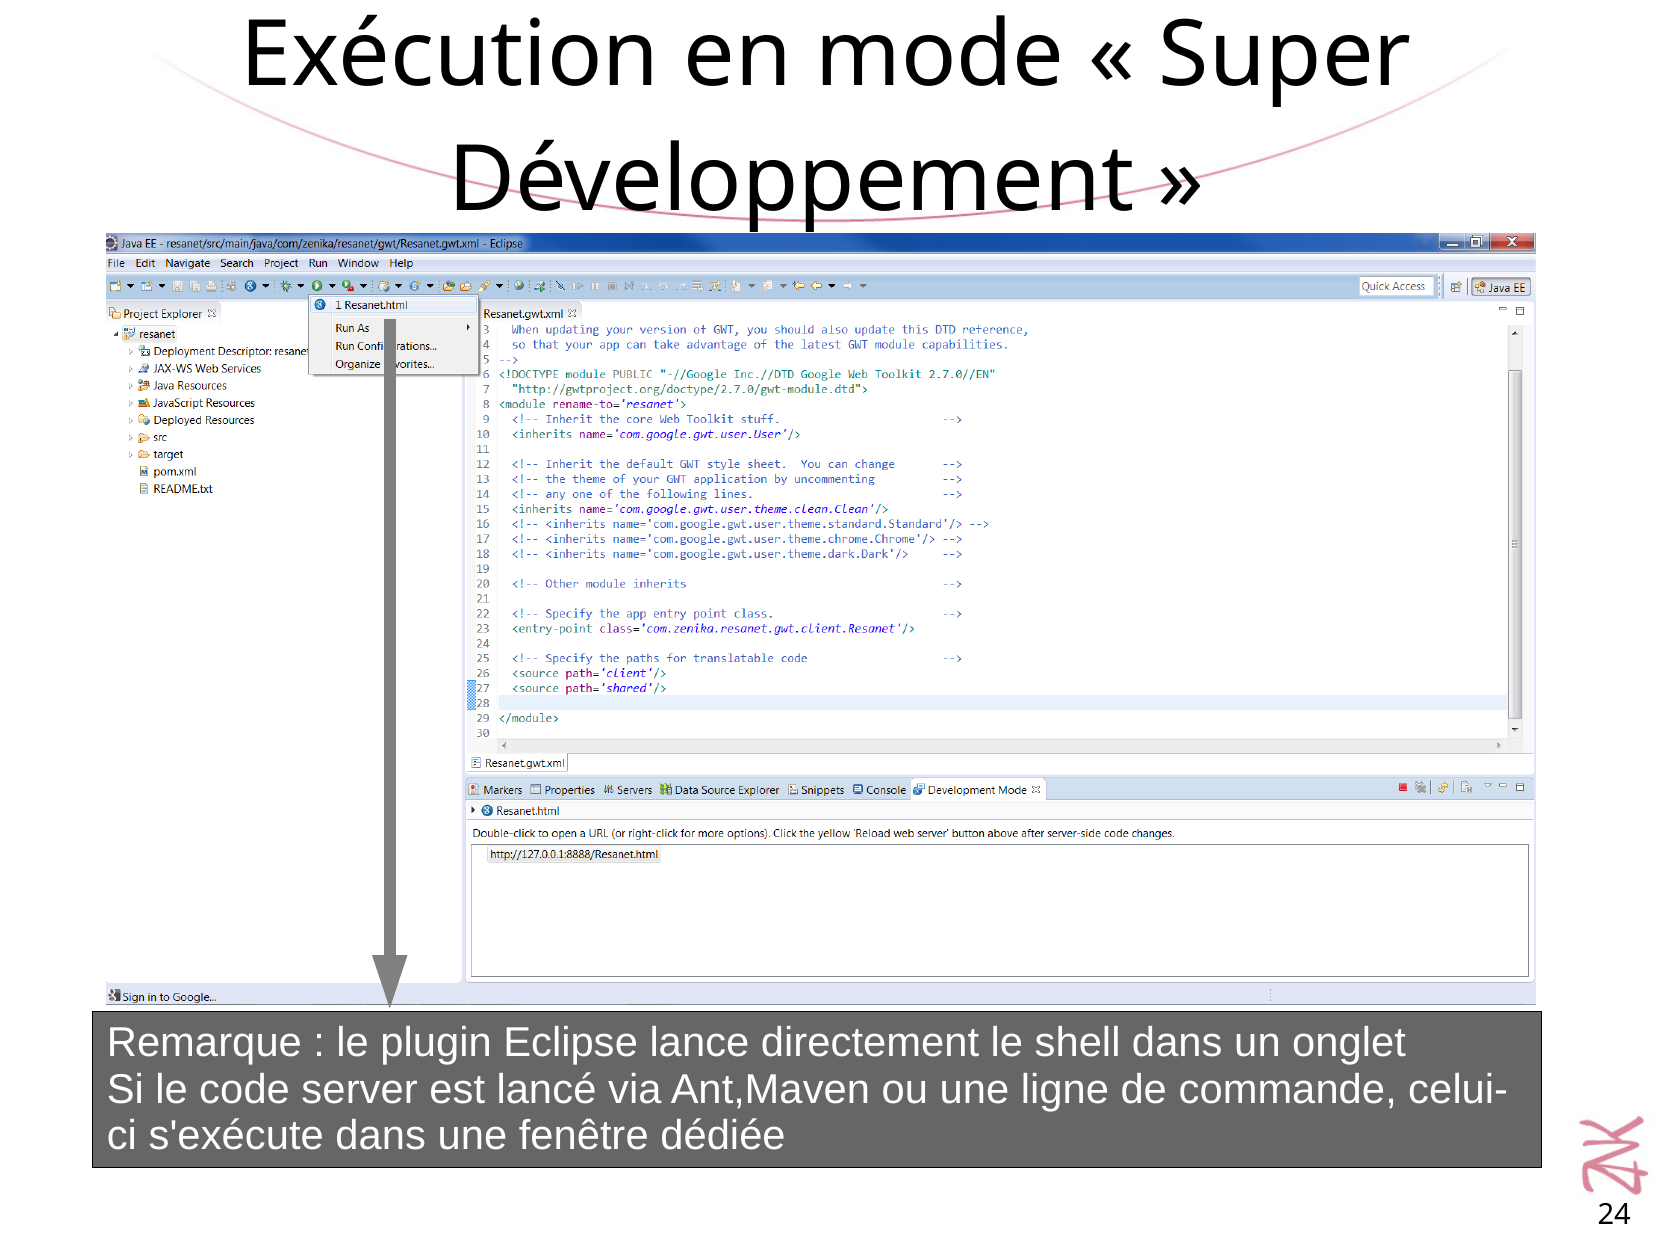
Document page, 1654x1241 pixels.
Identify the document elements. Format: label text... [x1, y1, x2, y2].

title Exécution en mode « Super Développement » [82, 0, 1571, 234]
text_box Remarque : le plugin Eclipse lance directement le shell dans un onglet Si le code server est lancé via Ant,Maven ou une ligne de commande, celui-ci s'exécute dans une fenêtre dédiée [92, 1011, 1542, 1168]
picture [4, 1, 1654, 1241]
